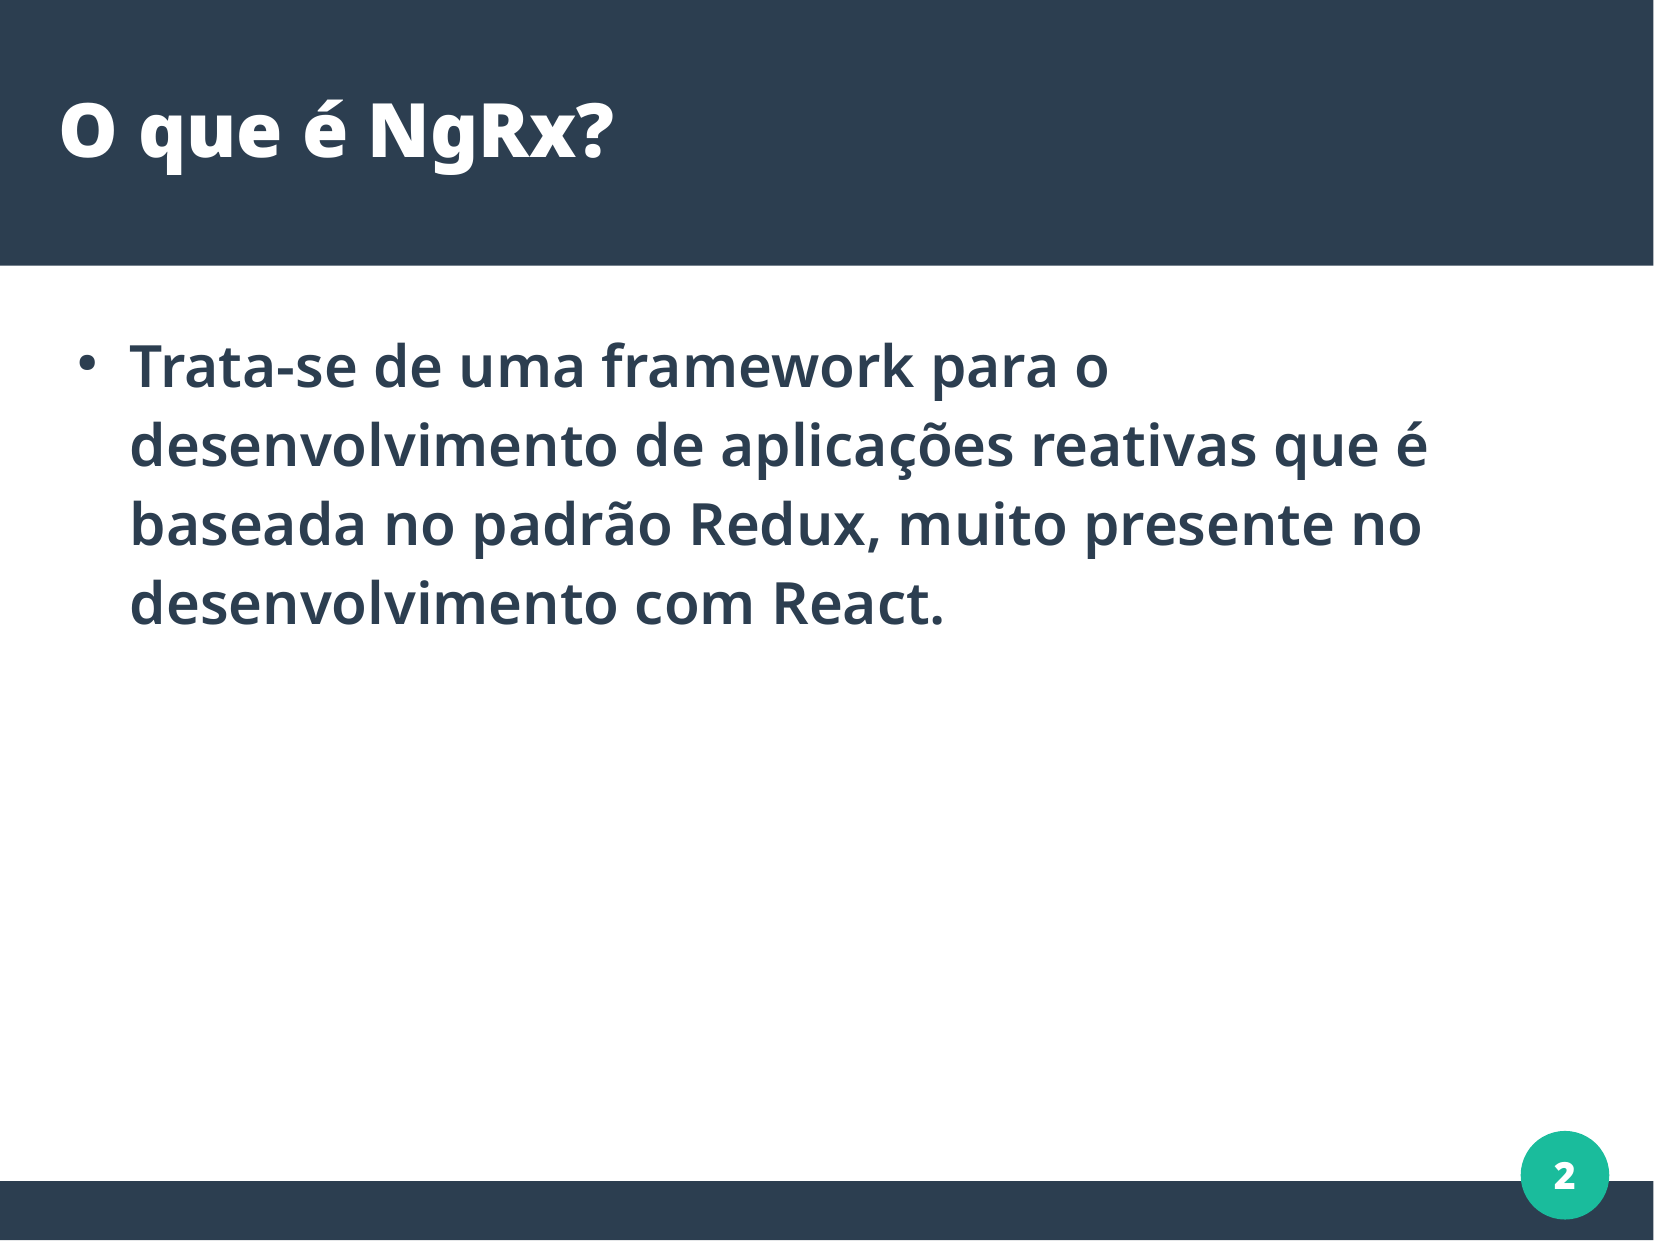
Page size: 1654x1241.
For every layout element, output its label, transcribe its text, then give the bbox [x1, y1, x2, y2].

list Trata-se de uma framework para o desenvolvimento de aplicações reativas que é baseada no padrão Redux, muito presente no desenvolvimento com React. [59, 324, 1595, 1152]
title O que é NgRx? [59, 49, 1595, 207]
